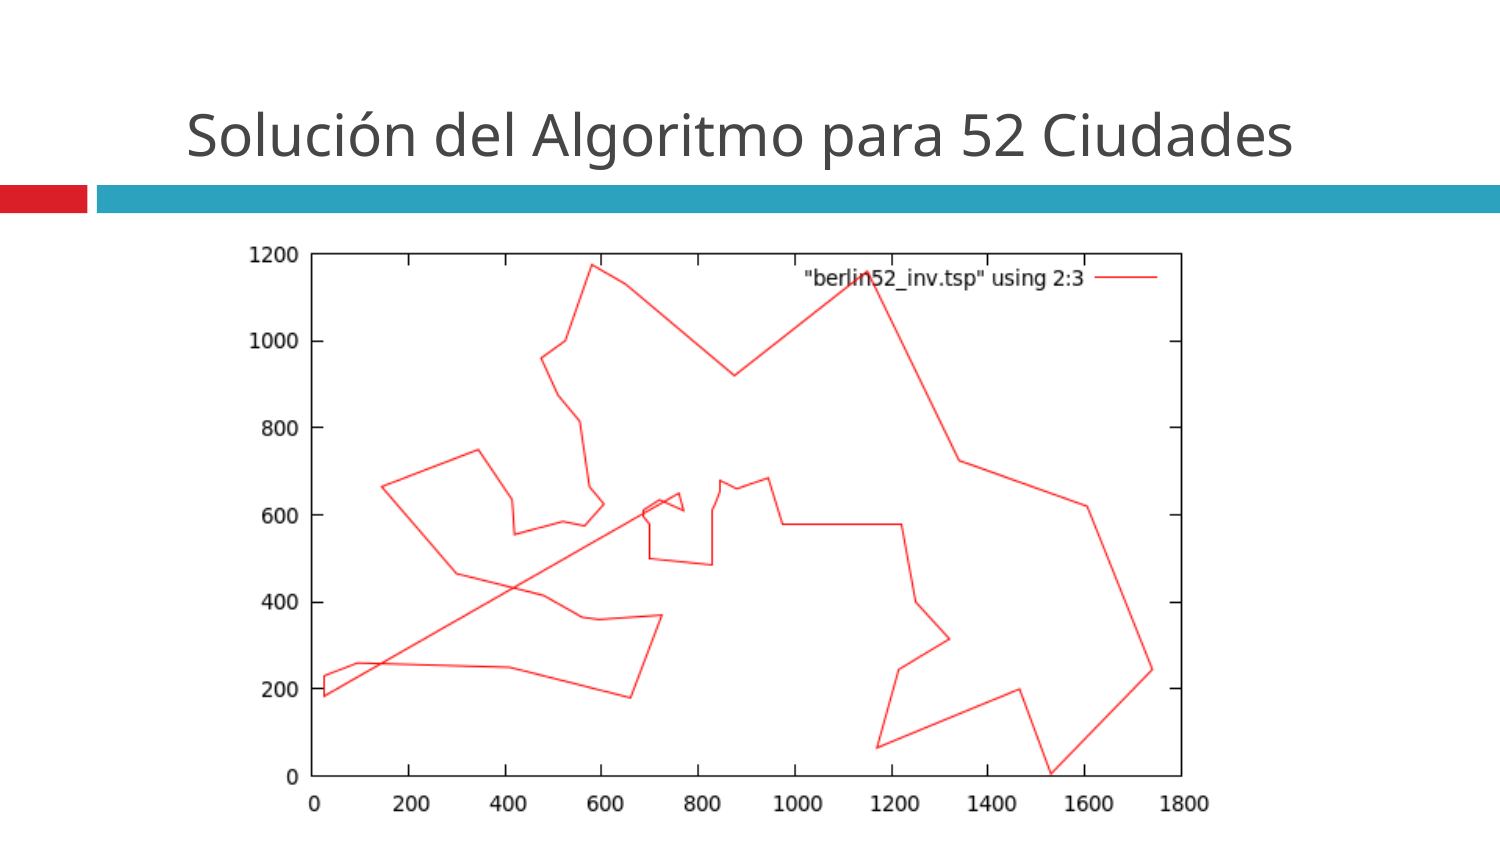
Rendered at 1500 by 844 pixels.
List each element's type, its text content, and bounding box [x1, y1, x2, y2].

picture [236, 236, 1217, 824]
text_box Solución del Algoritmo para 52 Ciudades [123, 87, 1359, 178]
